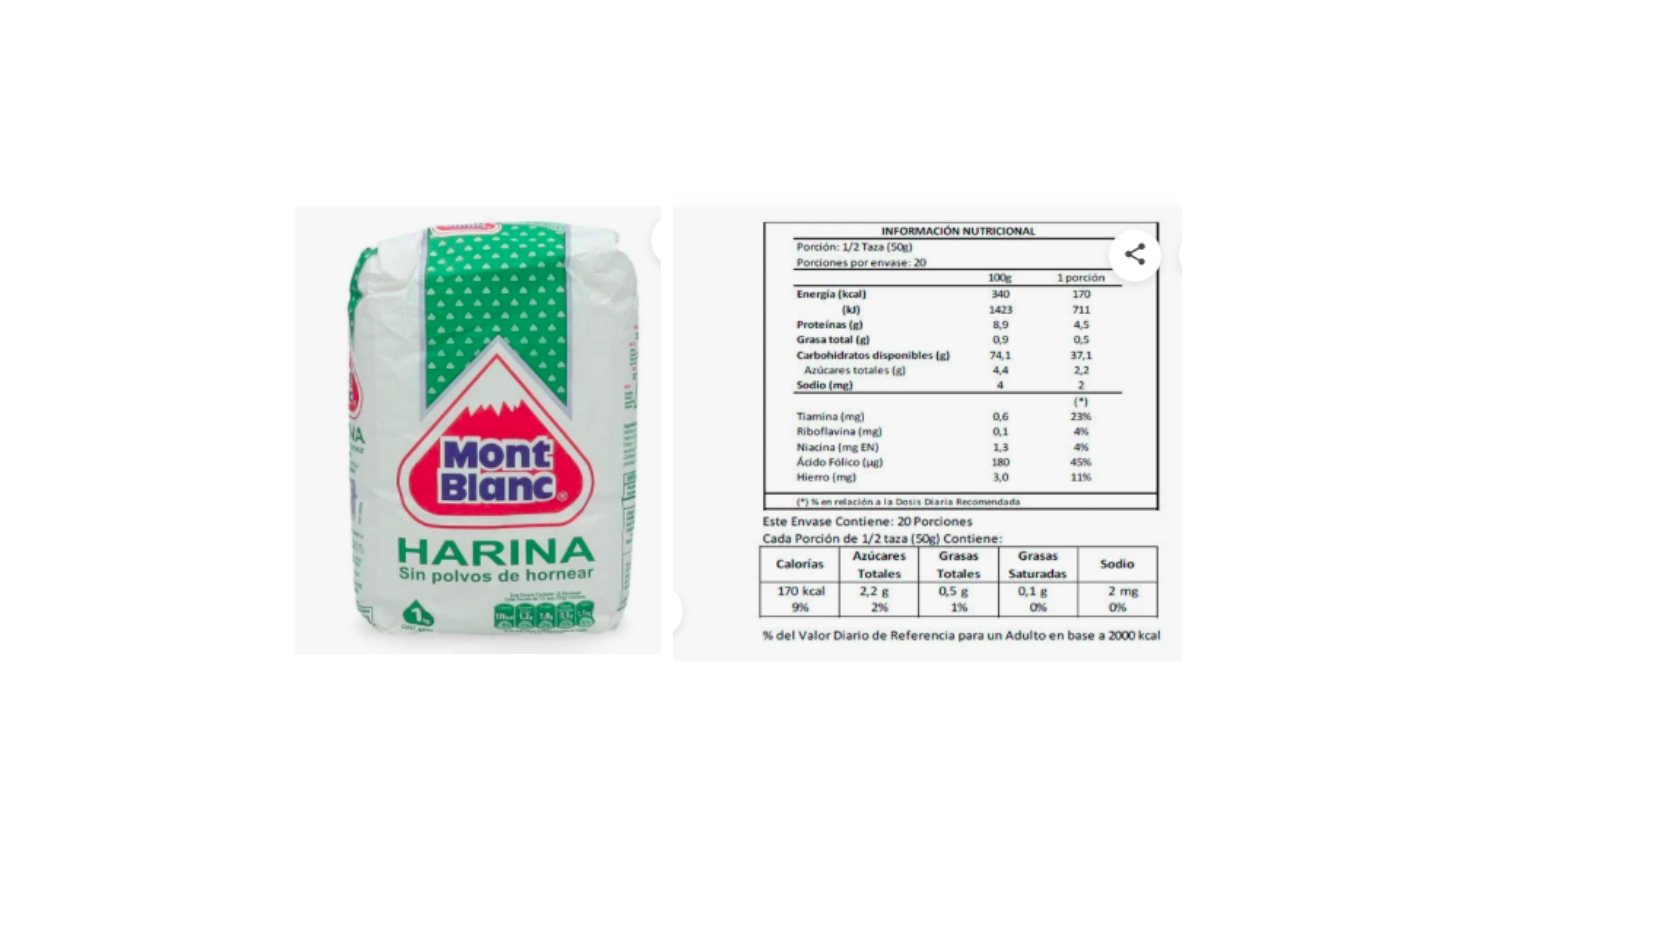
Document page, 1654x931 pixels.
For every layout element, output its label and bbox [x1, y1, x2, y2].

picture [295, 206, 661, 654]
picture [673, 177, 1182, 661]
